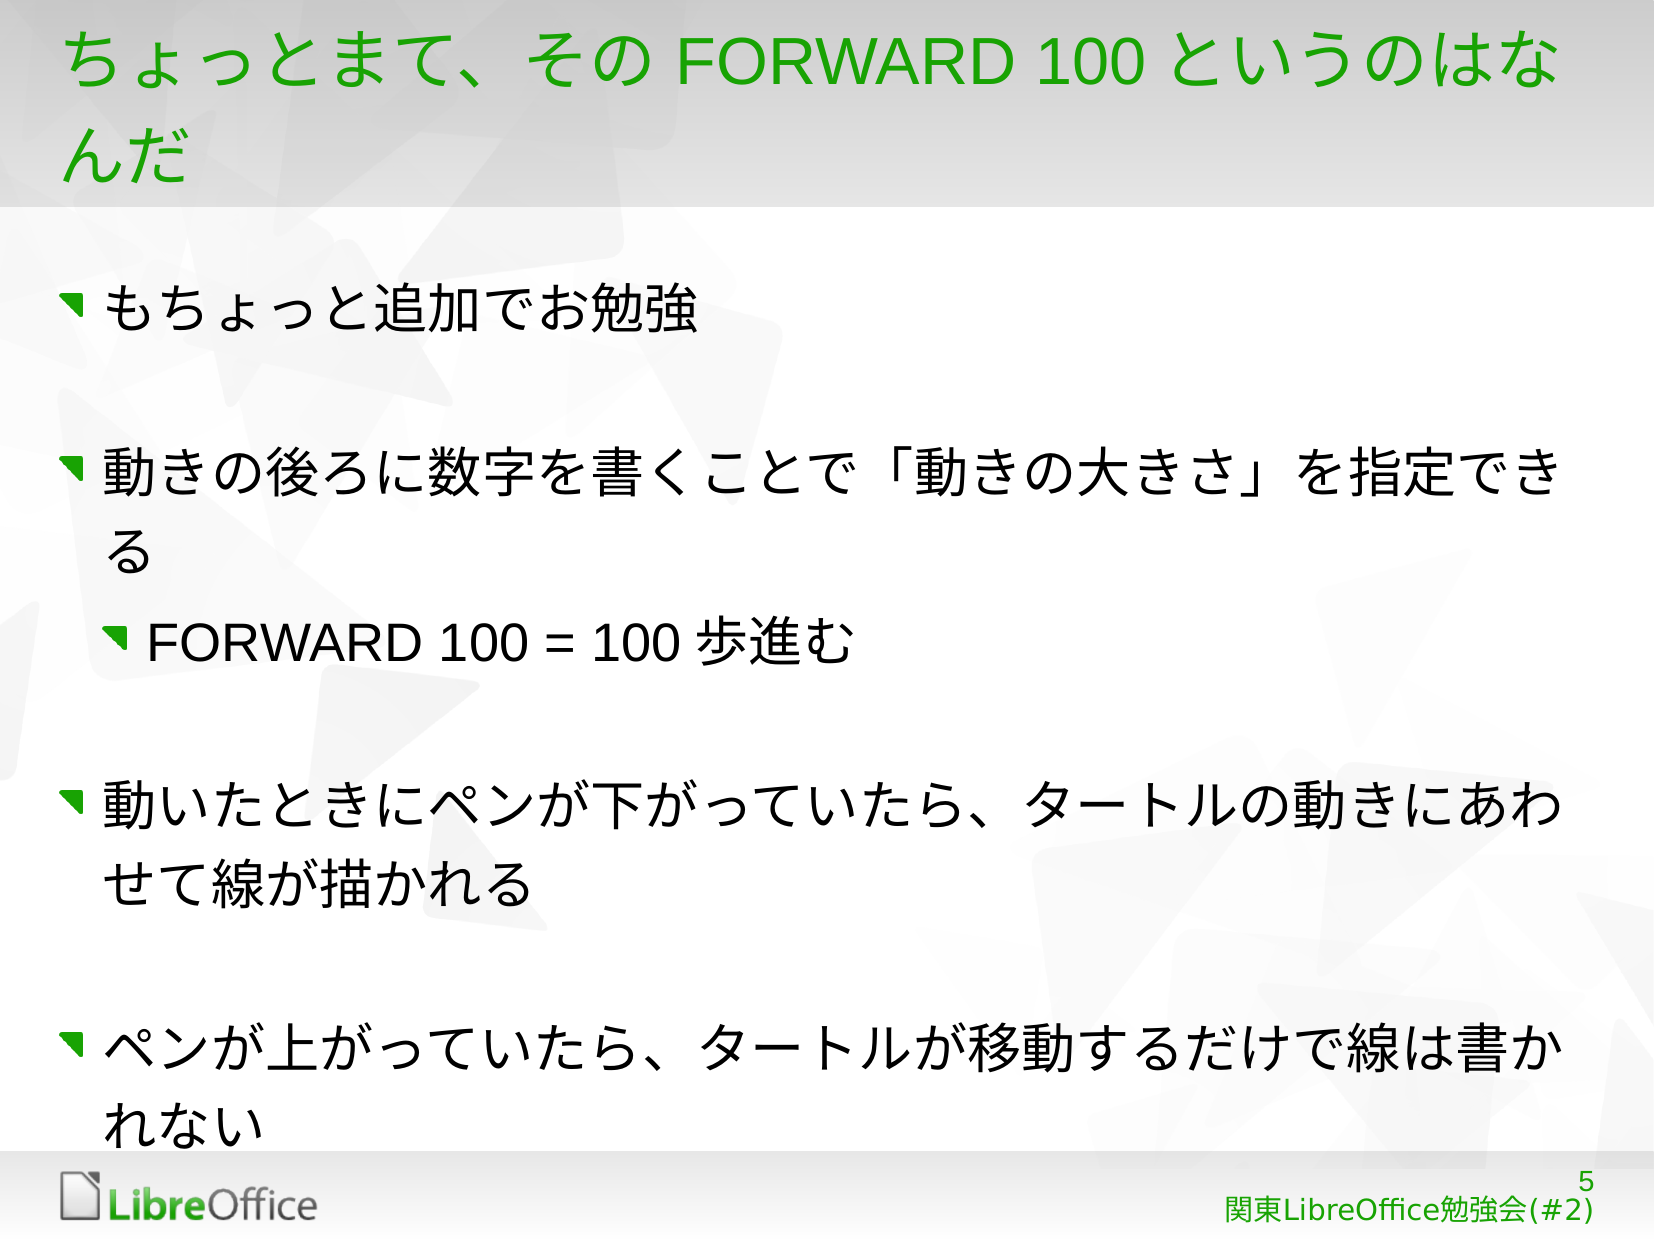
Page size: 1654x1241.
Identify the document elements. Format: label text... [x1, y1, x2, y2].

picture [915, 548, 1654, 1169]
picture [41, 1152, 337, 1240]
list もちょっと追加でお勉強 動きの後ろに数字を書くことで「動きの大きさ」を指定できる FORWARD 100 = 100歩進む 動いたときにペンが下がっていたら、タートルの動きにあわせて線が描かれる ペンが上がっていたら、タートルが移動するだけで線は書かれない なお「タートルの位置に何かを描く」という命令もあったりします [59, 265, 1595, 1021]
title ちょっとまて、そのFORWARD 100というのはなんだ [59, 29, 1595, 178]
picture [59, 1032, 83, 1057]
picture [0, 0, 783, 931]
